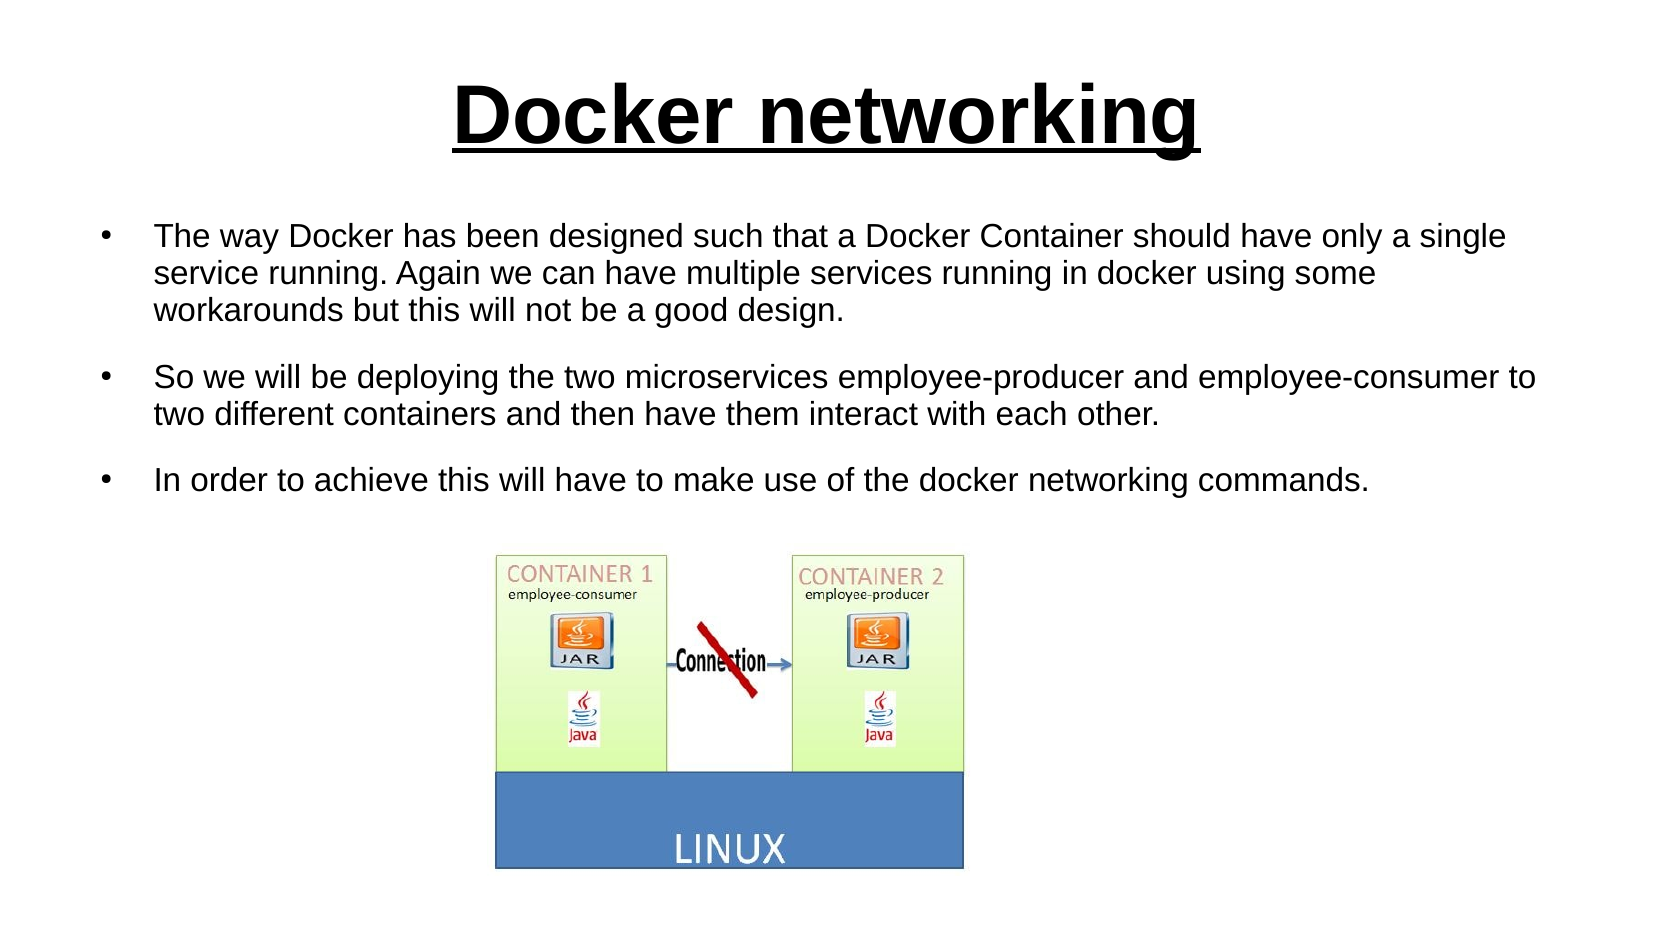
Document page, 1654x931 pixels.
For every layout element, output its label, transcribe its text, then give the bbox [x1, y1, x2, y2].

picture [487, 543, 981, 876]
list The way Docker has been designed such that a Docker Container should have only a single service running. Again we can have multiple services running in docker using some workarounds but this will not be a good design. So we will be deploying the two microservices employee-producer and employee-consumer to two different containers and then have them interact with each other. In order to achieve this will have to make use of the docker networking commands. [82, 217, 1571, 758]
title Docker networking [82, 37, 1571, 193]
